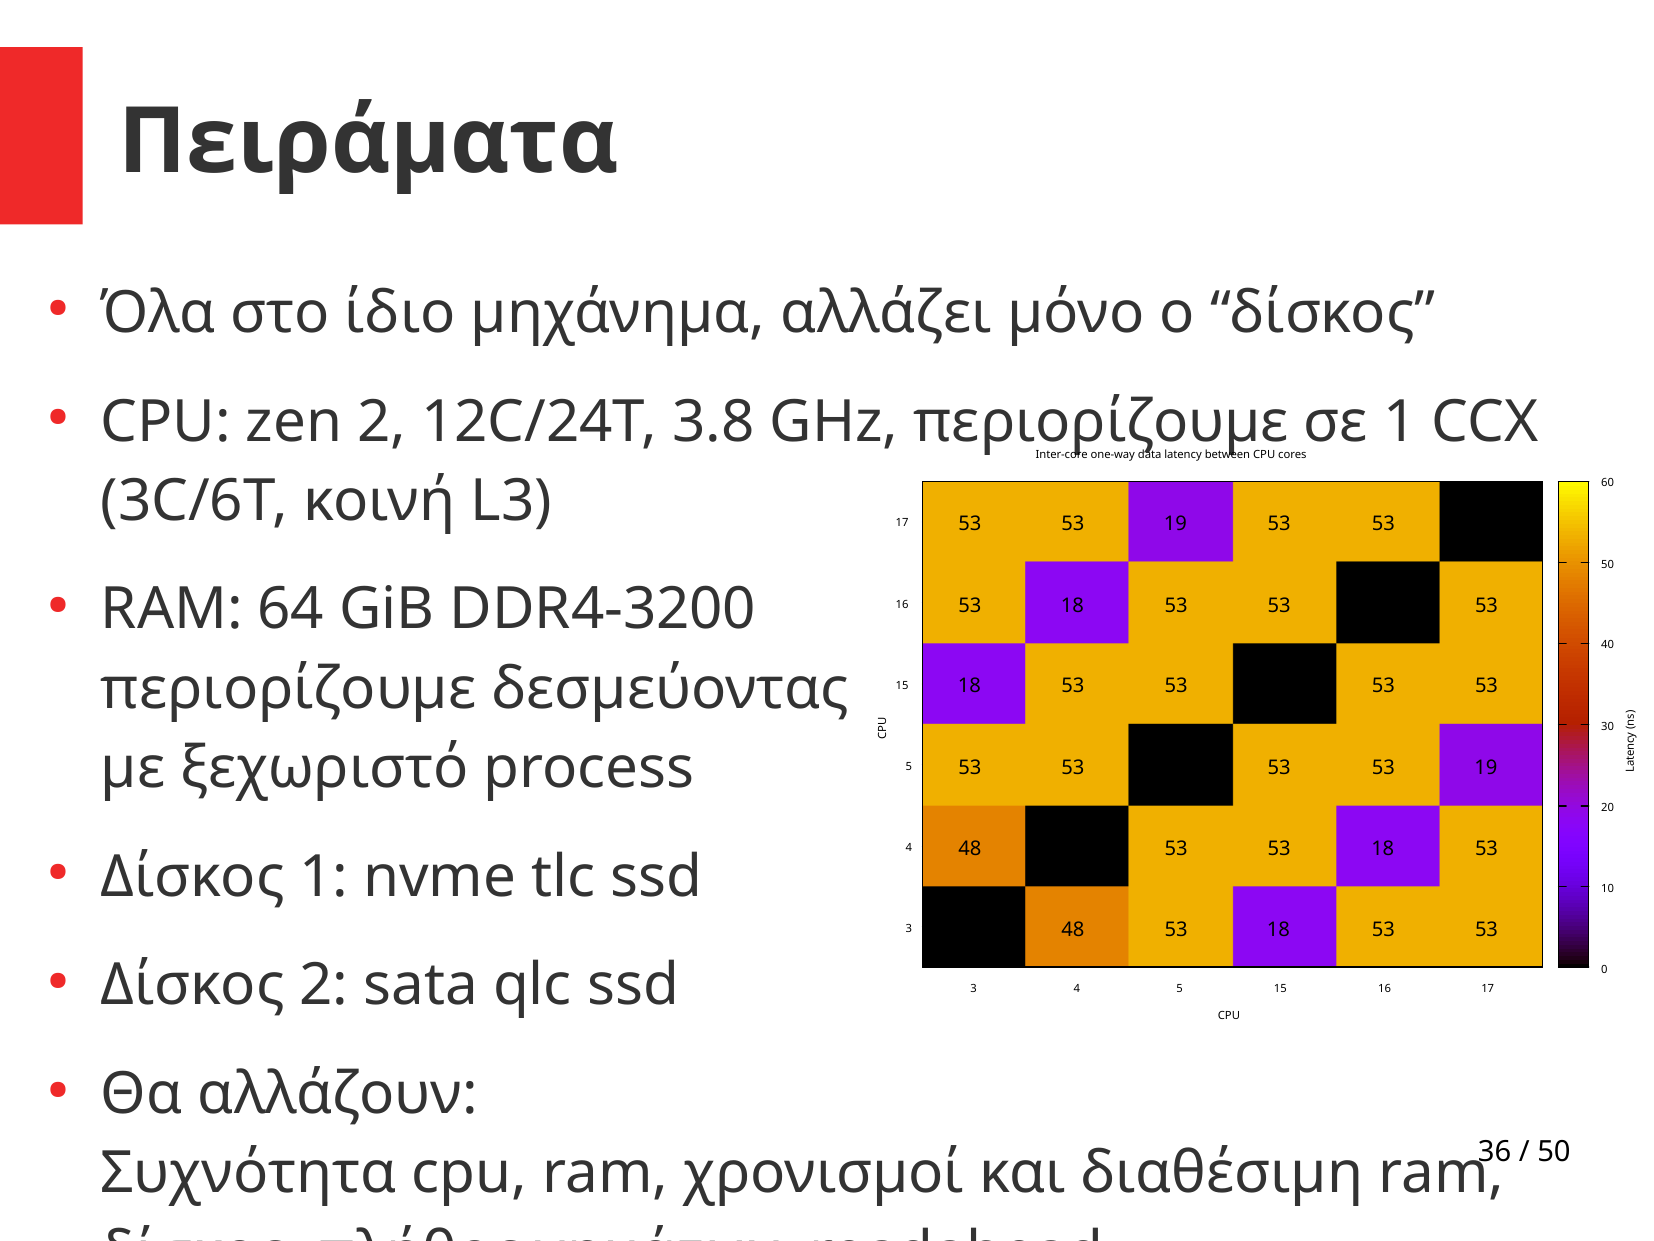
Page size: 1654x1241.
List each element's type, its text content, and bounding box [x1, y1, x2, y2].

list Όλα στο ίδιο μηχάνημα, αλλάζει μόνο ο “δίσκος” CPU: zen 2, 12C/24T, 3.8 GHz, περιορίζουμε σε 1 CCX (3C/6T, κοινή L3) RAM: 64 GiB DDR4-3200 περιορίζουμε δεσμεύοντας με ξεχωριστό process Δίσκος 1: nvme tlc ssd Δίσκος 2: sata qlc ssd Θα αλλάζουν: Συχνότητα cpu, ram, χρονισμοί και διαθέσιμη ram, δίσκος, πλήθος νημάτων, readahead [30, 270, 1621, 376]
title Πειράματα [118, 33, 1571, 241]
picture [864, 406, 1654, 1046]
